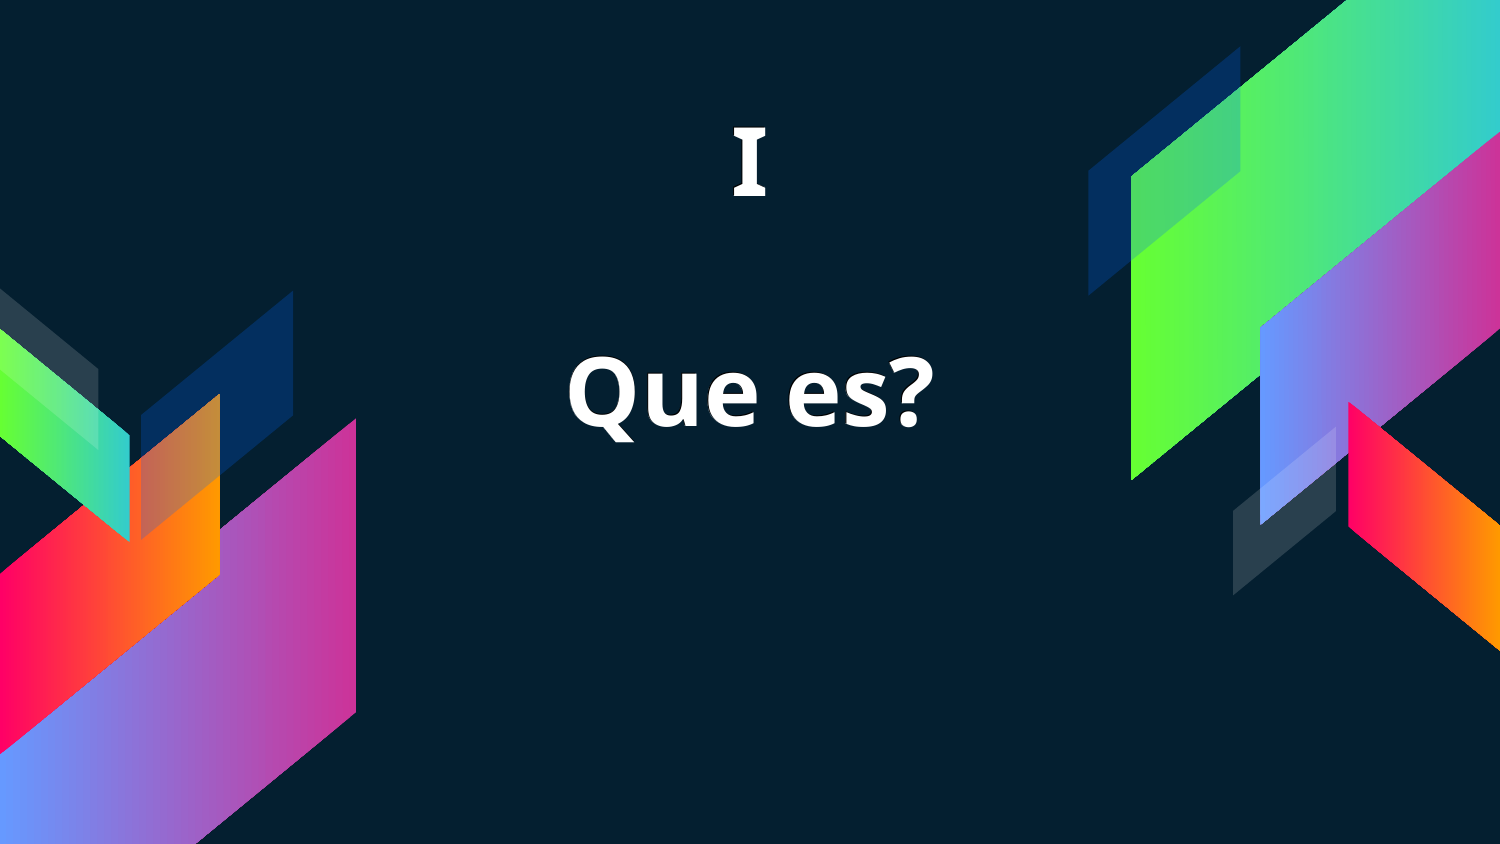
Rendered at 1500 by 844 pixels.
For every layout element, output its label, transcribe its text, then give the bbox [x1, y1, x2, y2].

title I Que es? [381, 120, 1119, 311]
